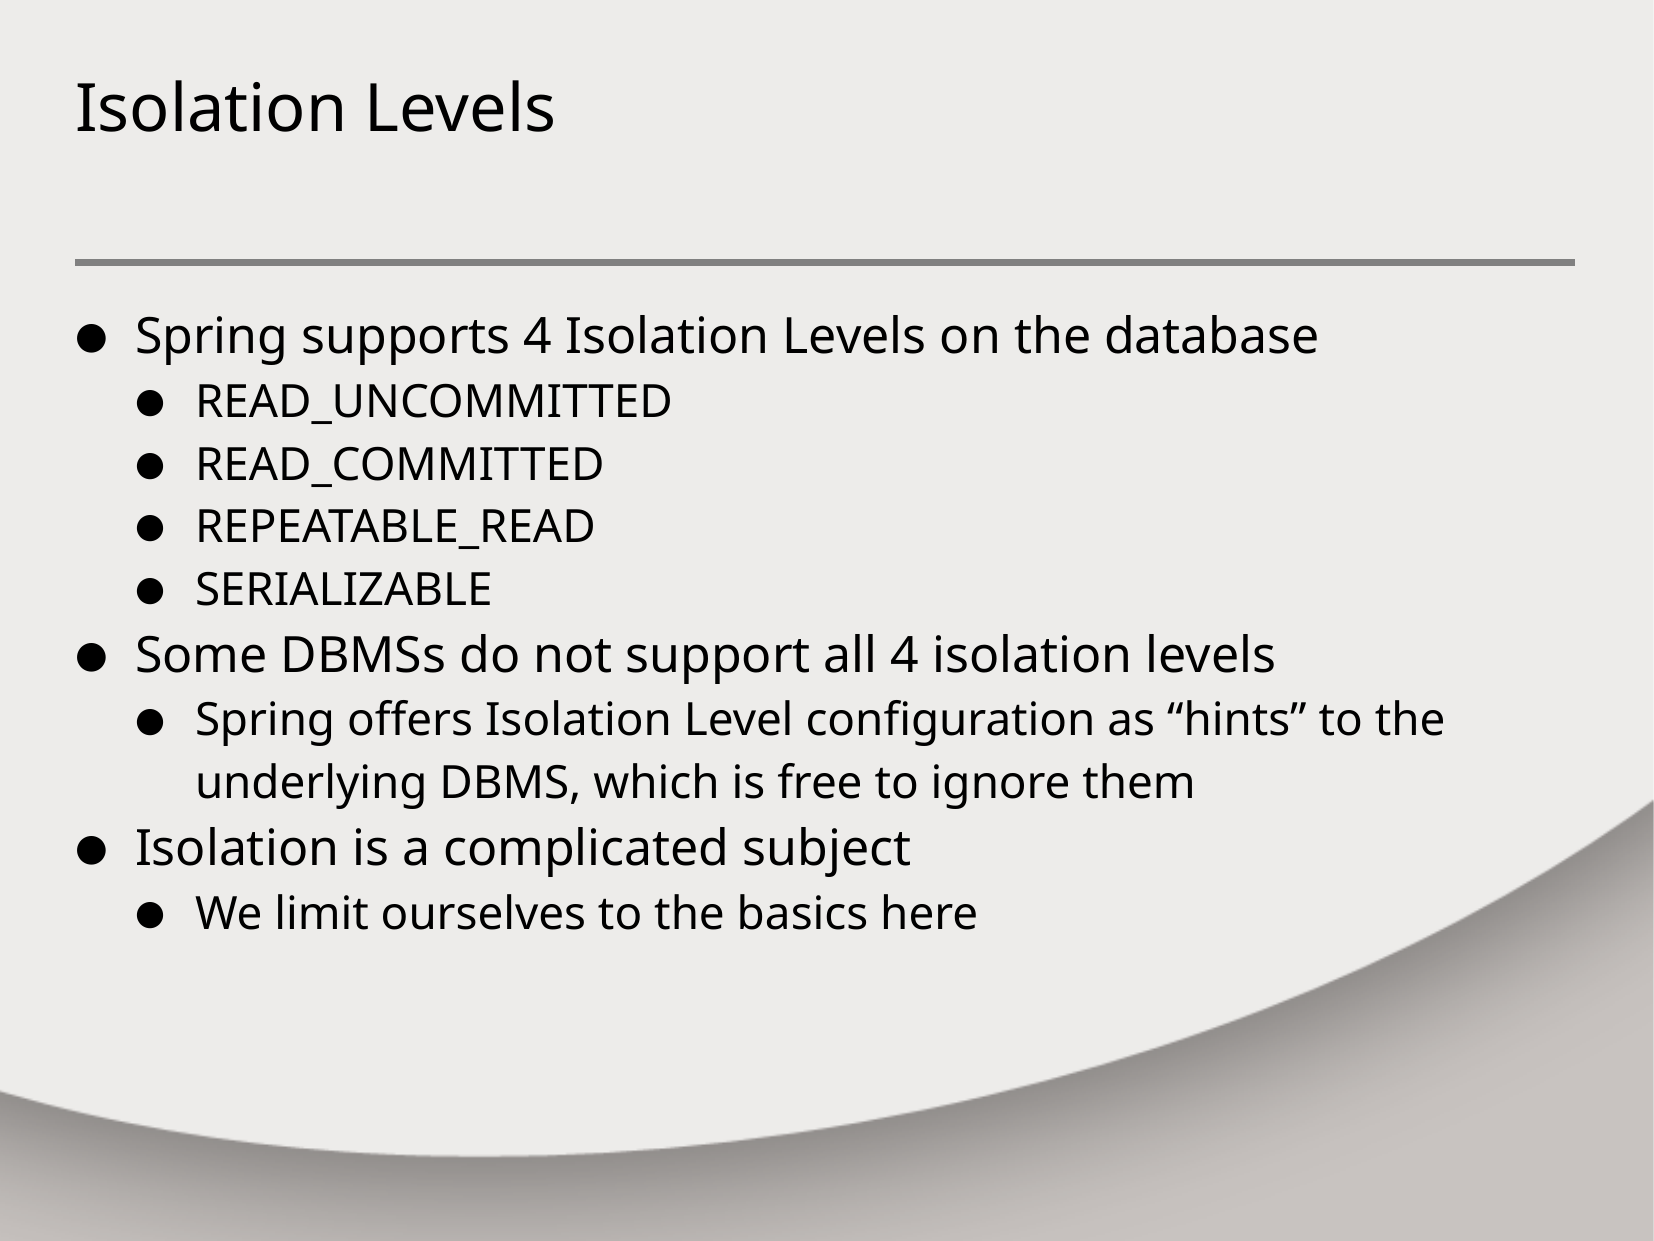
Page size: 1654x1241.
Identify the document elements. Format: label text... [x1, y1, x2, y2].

list Spring supports 4 Isolation Levels on the database READ_UNCOMMITTED READ_COMMITTED REPEATABLE_READ SERIALIZABLE Some DBMSs do not support all 4 isolation levels Spring offers Isolation Level configuration as “hints” to the underlying DBMS, which is free to ignore them Isolation is a complicated subject We limit ourselves to the basics here [75, 300, 1576, 1163]
picture [0, 0, 1654, 1241]
title Isolation Levels [75, 75, 1576, 226]
